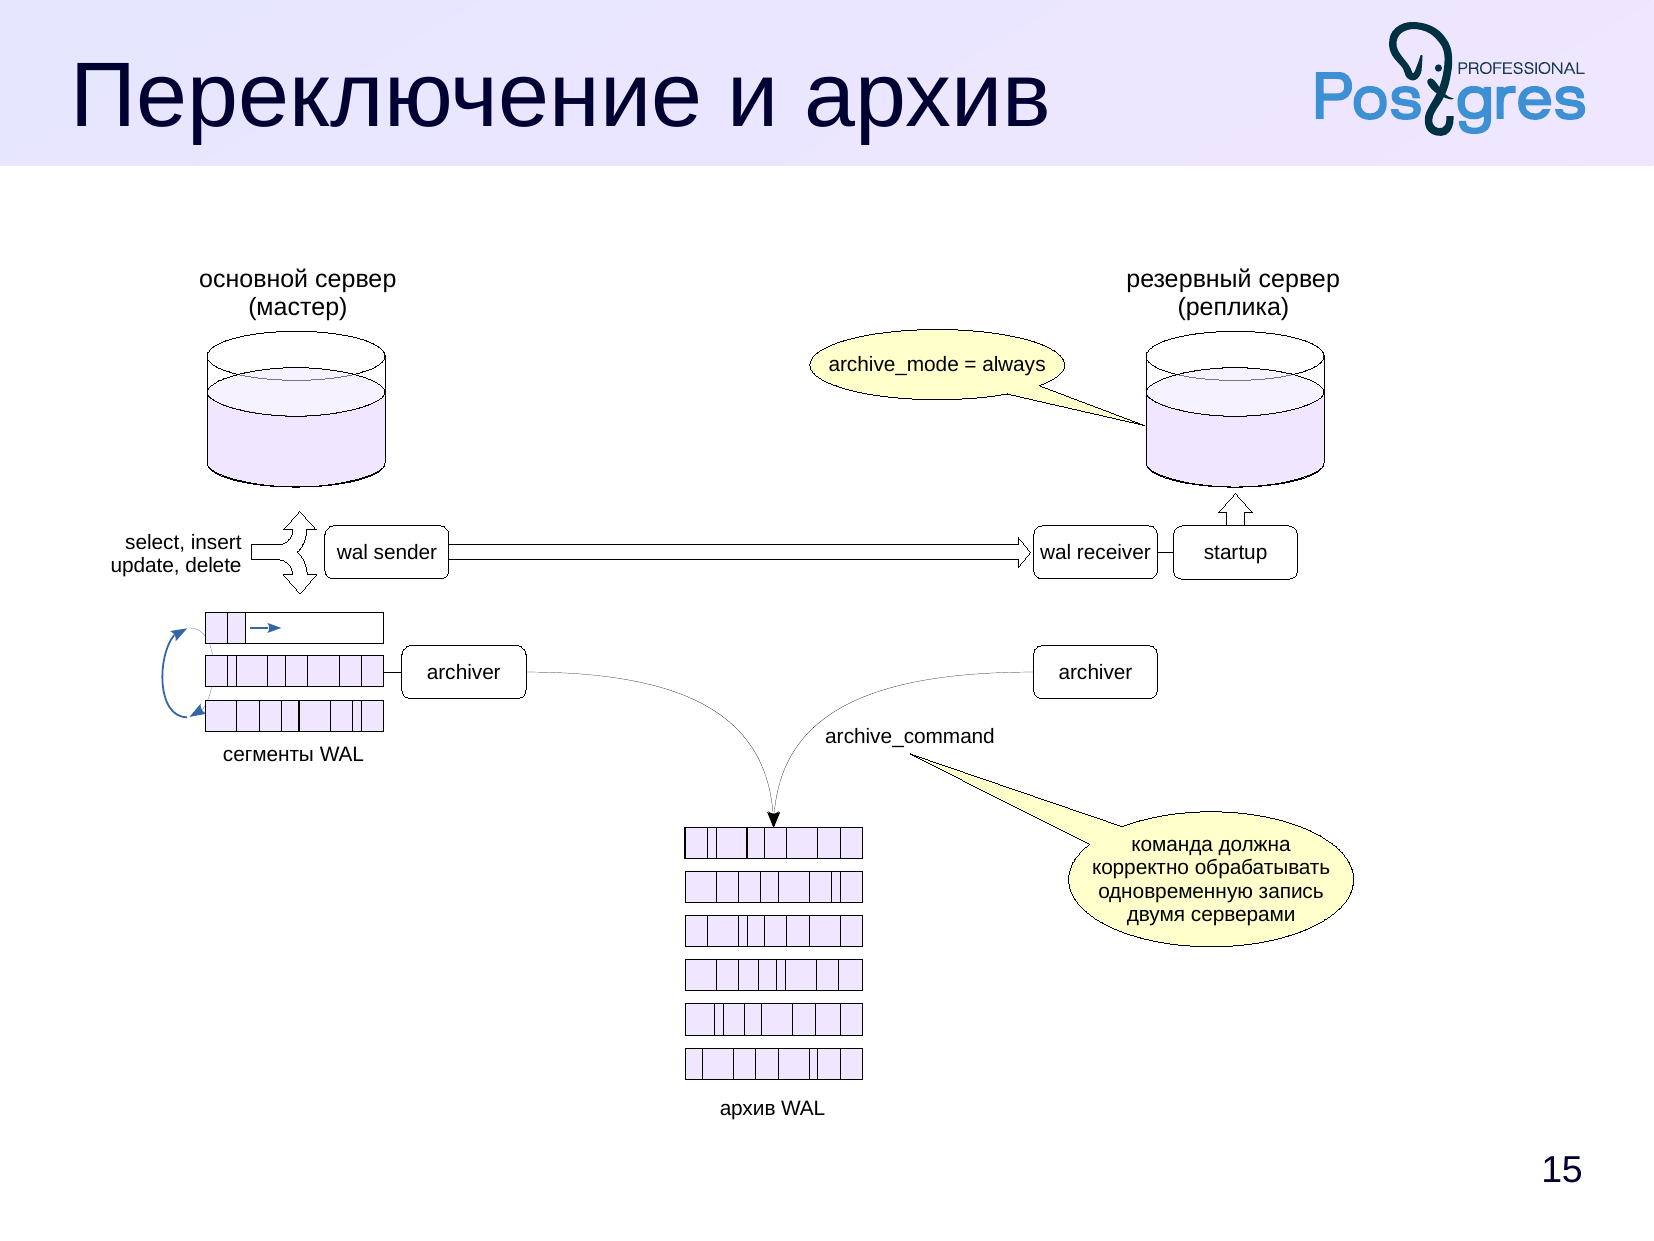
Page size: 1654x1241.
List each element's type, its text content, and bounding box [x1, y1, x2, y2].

text_box select, insert update, delete [95, 523, 257, 586]
text_box [686, 1004, 862, 1035]
text_box резервный сервер (реплика) [1111, 257, 1356, 329]
text_box [206, 701, 383, 731]
text_box [206, 613, 246, 643]
text_box [1146, 331, 1325, 488]
text_box startup [1173, 525, 1298, 580]
text_box [686, 872, 862, 902]
text_box archive_mode = always [809, 329, 1145, 426]
title Переключение и архив [70, 43, 1241, 147]
text_box [686, 916, 862, 946]
text_box архив WAL [705, 1089, 841, 1128]
text_box archive_command [810, 717, 1010, 756]
text_box сегменты WAL [208, 735, 379, 775]
text_box [686, 1049, 862, 1079]
text_box [207, 331, 386, 488]
text_box команда должна корректно обрабатывать одновременную запись двумя серверами [914, 756, 1354, 947]
text_box [449, 537, 1031, 568]
text_box archiver [401, 645, 527, 699]
text_box wal sender [324, 525, 449, 579]
text_box [206, 656, 383, 686]
text_box основной сервер (мастер) [184, 257, 412, 329]
text_box [1218, 493, 1253, 525]
text_box archiver [1033, 645, 1158, 699]
text_box [257, 511, 317, 594]
text_box [686, 960, 862, 990]
text_box [686, 828, 862, 858]
text_box wal receiver [1033, 525, 1158, 579]
